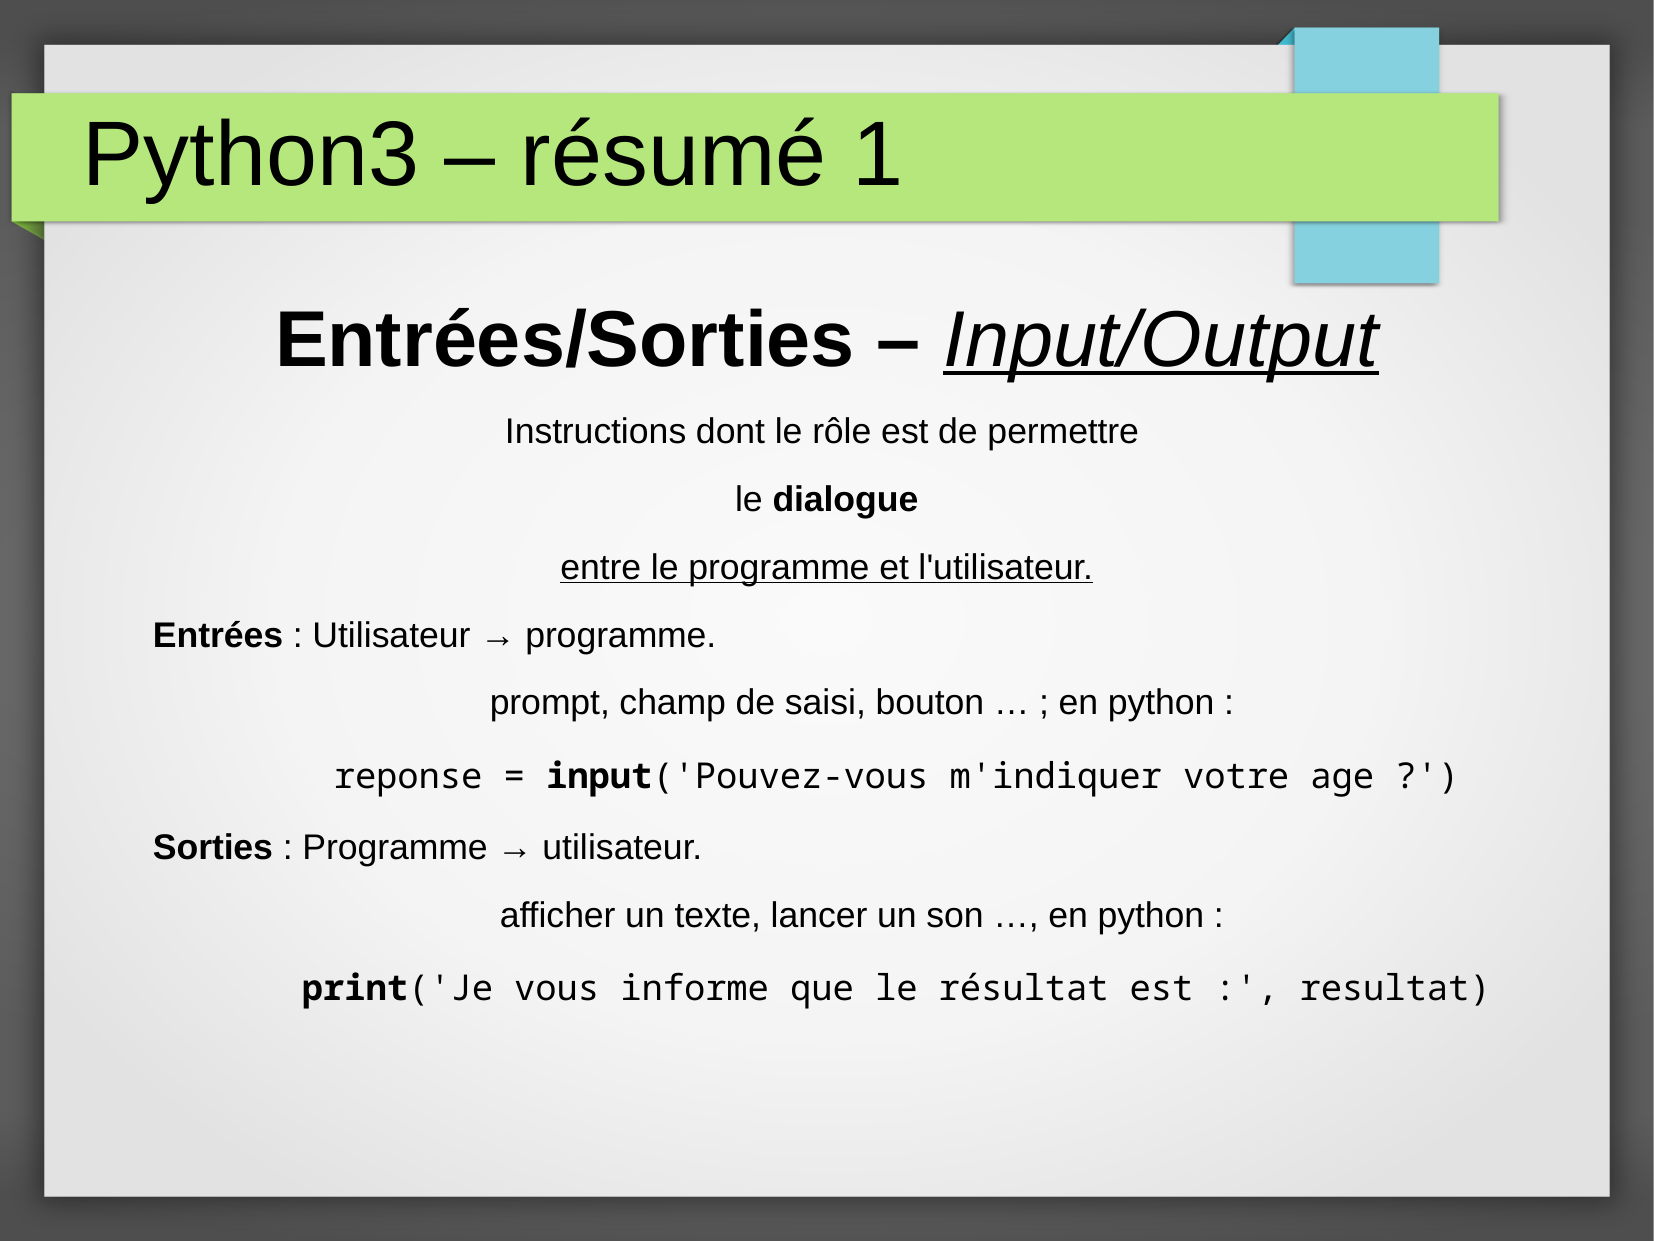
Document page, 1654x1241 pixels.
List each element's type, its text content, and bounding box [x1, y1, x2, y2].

title Python3 – résumé 1 [82, 94, 1264, 213]
picture [0, 0, 1654, 1241]
list Entrées/Sorties – Input/Output Instructions dont le rôle est de permettre le dialogue entre le programme et l'utilisateur. Entrées : Utilisateur → programme. prompt, champ de saisi, bouton … ; en python : reponse = input('Pouvez-vous m'indiquer votre age ?') Sorties : Programme → utilisateur. afficher un texte, lancer un son …, en python : print('Je vous informe que le résultat est :', resultat) [82, 295, 1571, 1015]
